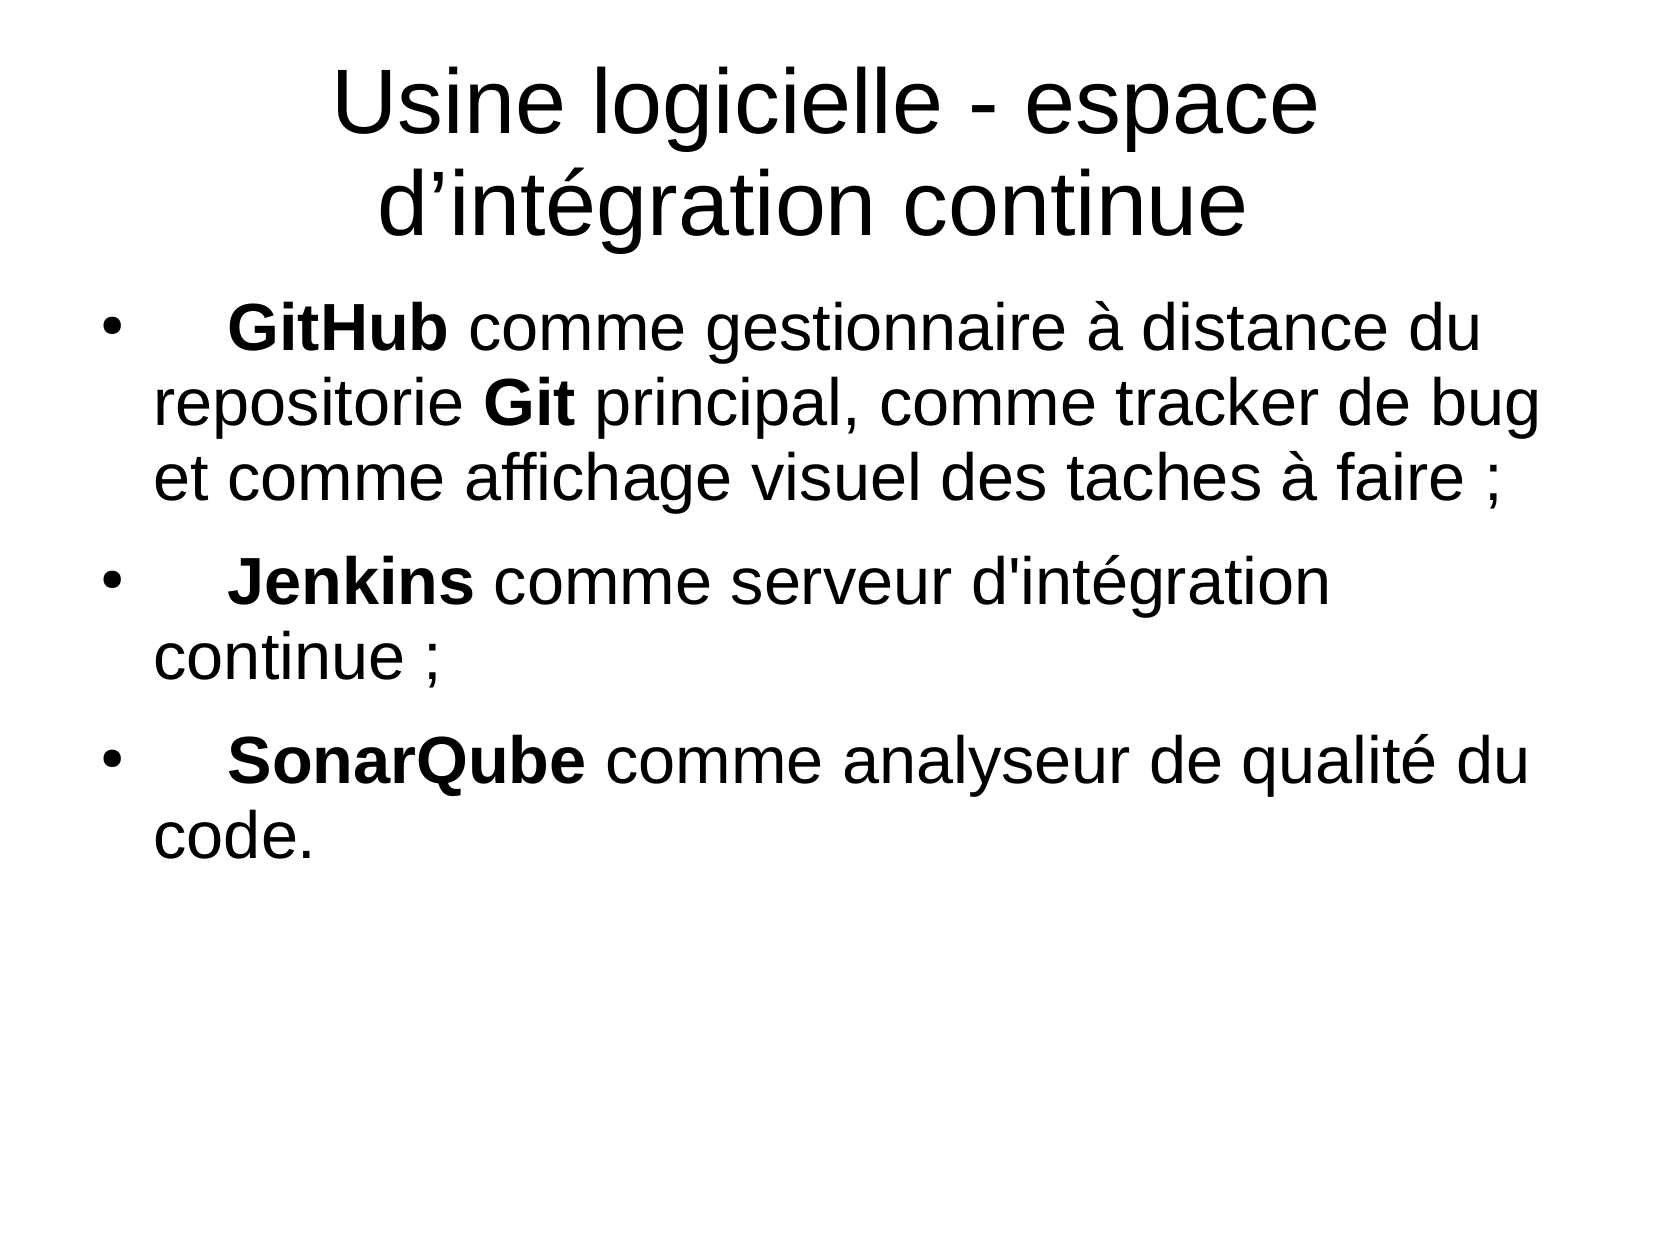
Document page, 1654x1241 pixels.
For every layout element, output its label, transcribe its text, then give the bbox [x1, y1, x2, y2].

title Usine logicielle - espace d’intégration continue [82, 49, 1571, 257]
list GitHub comme gestionnaire à distance du repositorie Git principal, comme tracker de bug et comme affichage visuel des taches à faire ; Jenkins comme serveur d'intégration continue ; SonarQube comme analyseur de qualité du code. [82, 290, 1571, 1010]
